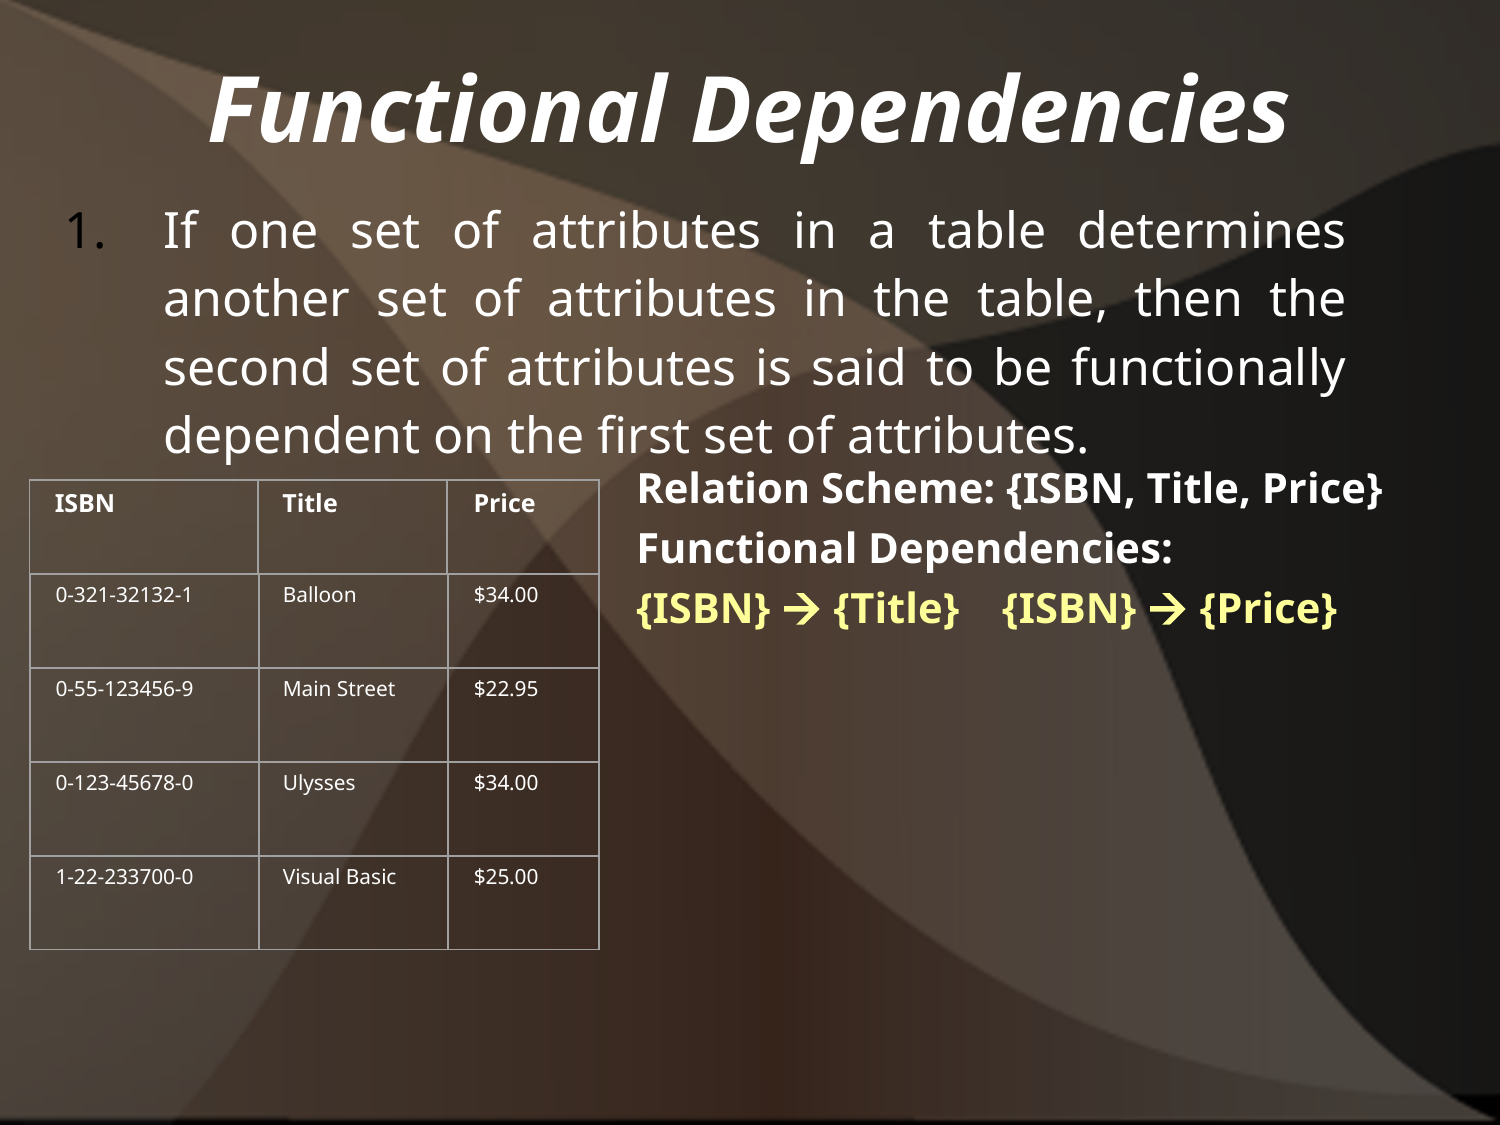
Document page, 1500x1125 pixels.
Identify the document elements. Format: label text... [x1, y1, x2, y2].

list If one set of attributes in a table determines another set of attributes in the table, then the second set of attributes is said to be functionally dependent on the first set of attributes. [49, 187, 1363, 451]
text_box $34.00 [459, 763, 588, 855]
text_box $22.95 [459, 669, 588, 761]
text_box 0-123-45678-0 [40, 763, 248, 855]
picture [0, 0, 1500, 1125]
text_box 1-22-233700-0 [40, 857, 248, 949]
text_box Visual Basic [268, 857, 440, 949]
text_box Balloon [268, 575, 440, 667]
text_box $34.00 [459, 575, 588, 667]
text_box Main Street [268, 669, 440, 761]
text_box Ulysses [268, 763, 440, 855]
text_box ISBN [40, 481, 248, 573]
text_box Relation Scheme: {ISBN, Title, Price} Functional Dependencies: {ISBN}  {Title} {ISBN}  {Price} [621, 453, 1497, 660]
text_box 0-321-32132-1 [40, 575, 248, 667]
text_box Price [458, 481, 588, 573]
text_box $25.00 [459, 857, 588, 949]
text_box Title [267, 481, 439, 573]
text_box 0-55-123456-9 [40, 669, 248, 761]
text_box Functional Dependencies [112, 12, 1388, 200]
